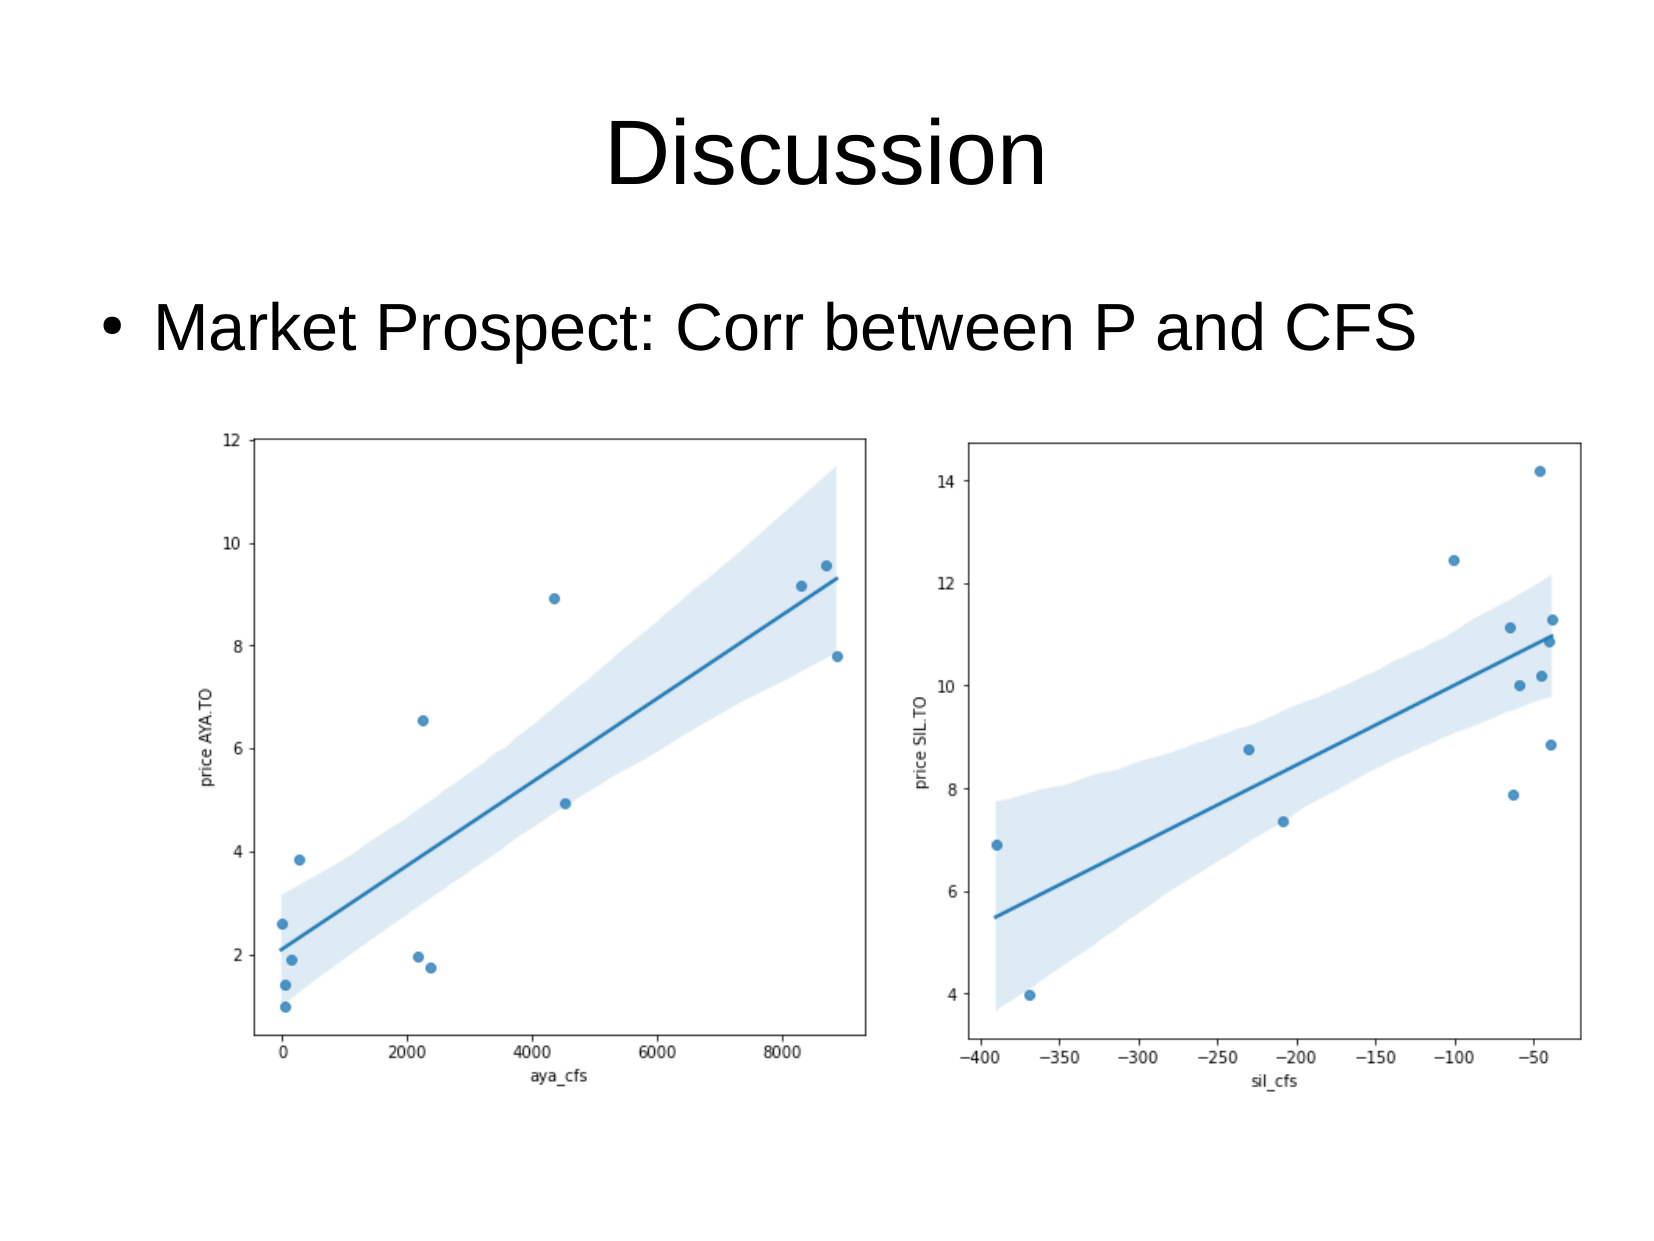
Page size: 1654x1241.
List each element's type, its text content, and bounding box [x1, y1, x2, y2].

list Market Prospect: Corr between P and CFS [82, 290, 1571, 1109]
picture [160, 412, 1607, 1109]
title Discussion [82, 49, 1571, 257]
